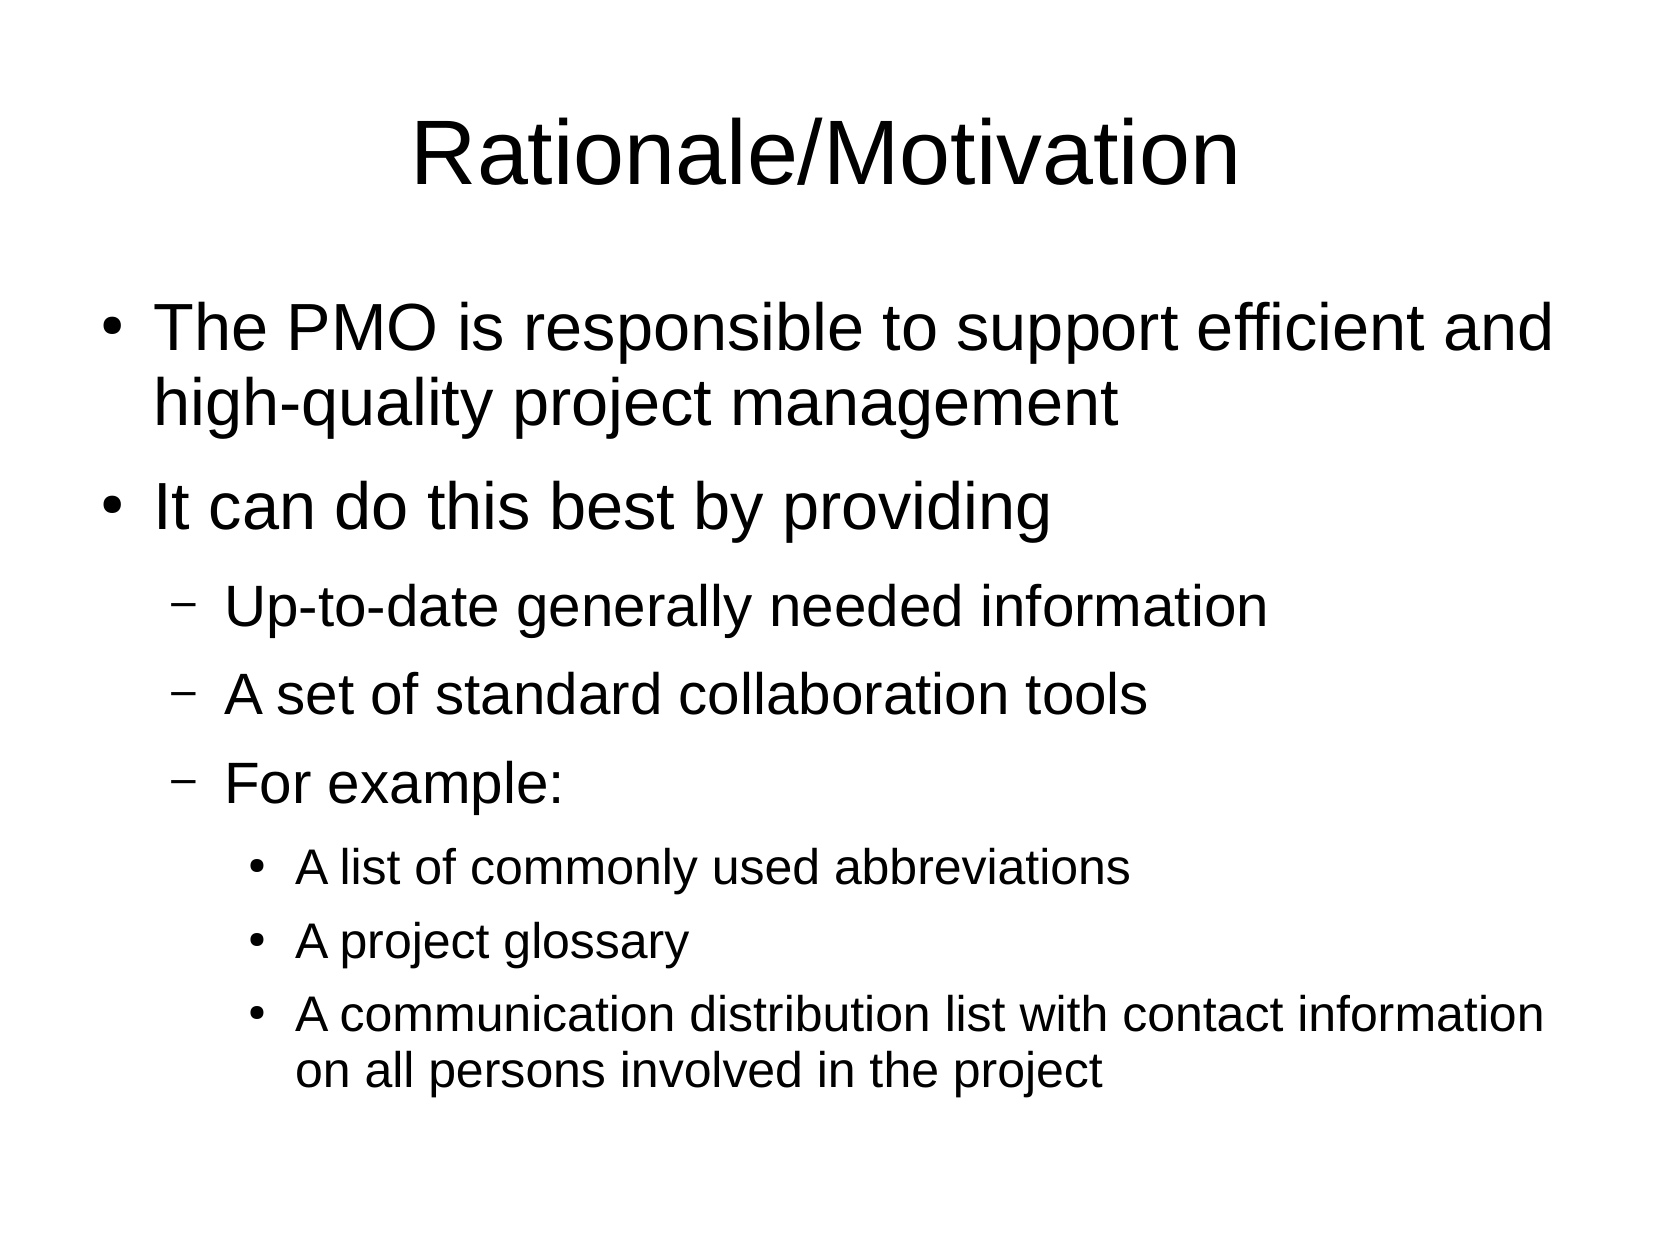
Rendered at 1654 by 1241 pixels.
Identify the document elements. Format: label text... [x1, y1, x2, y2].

title Rationale/Motivation [82, 49, 1571, 257]
list The PMO is responsible to support efficient and high-quality project management It can do this best by providing Up-to-date generally needed information A set of standard collaboration tools For example: A list of commonly used abbreviations A project glossary A communication distribution list with contact information on all persons involved in the project [82, 290, 1571, 1126]
